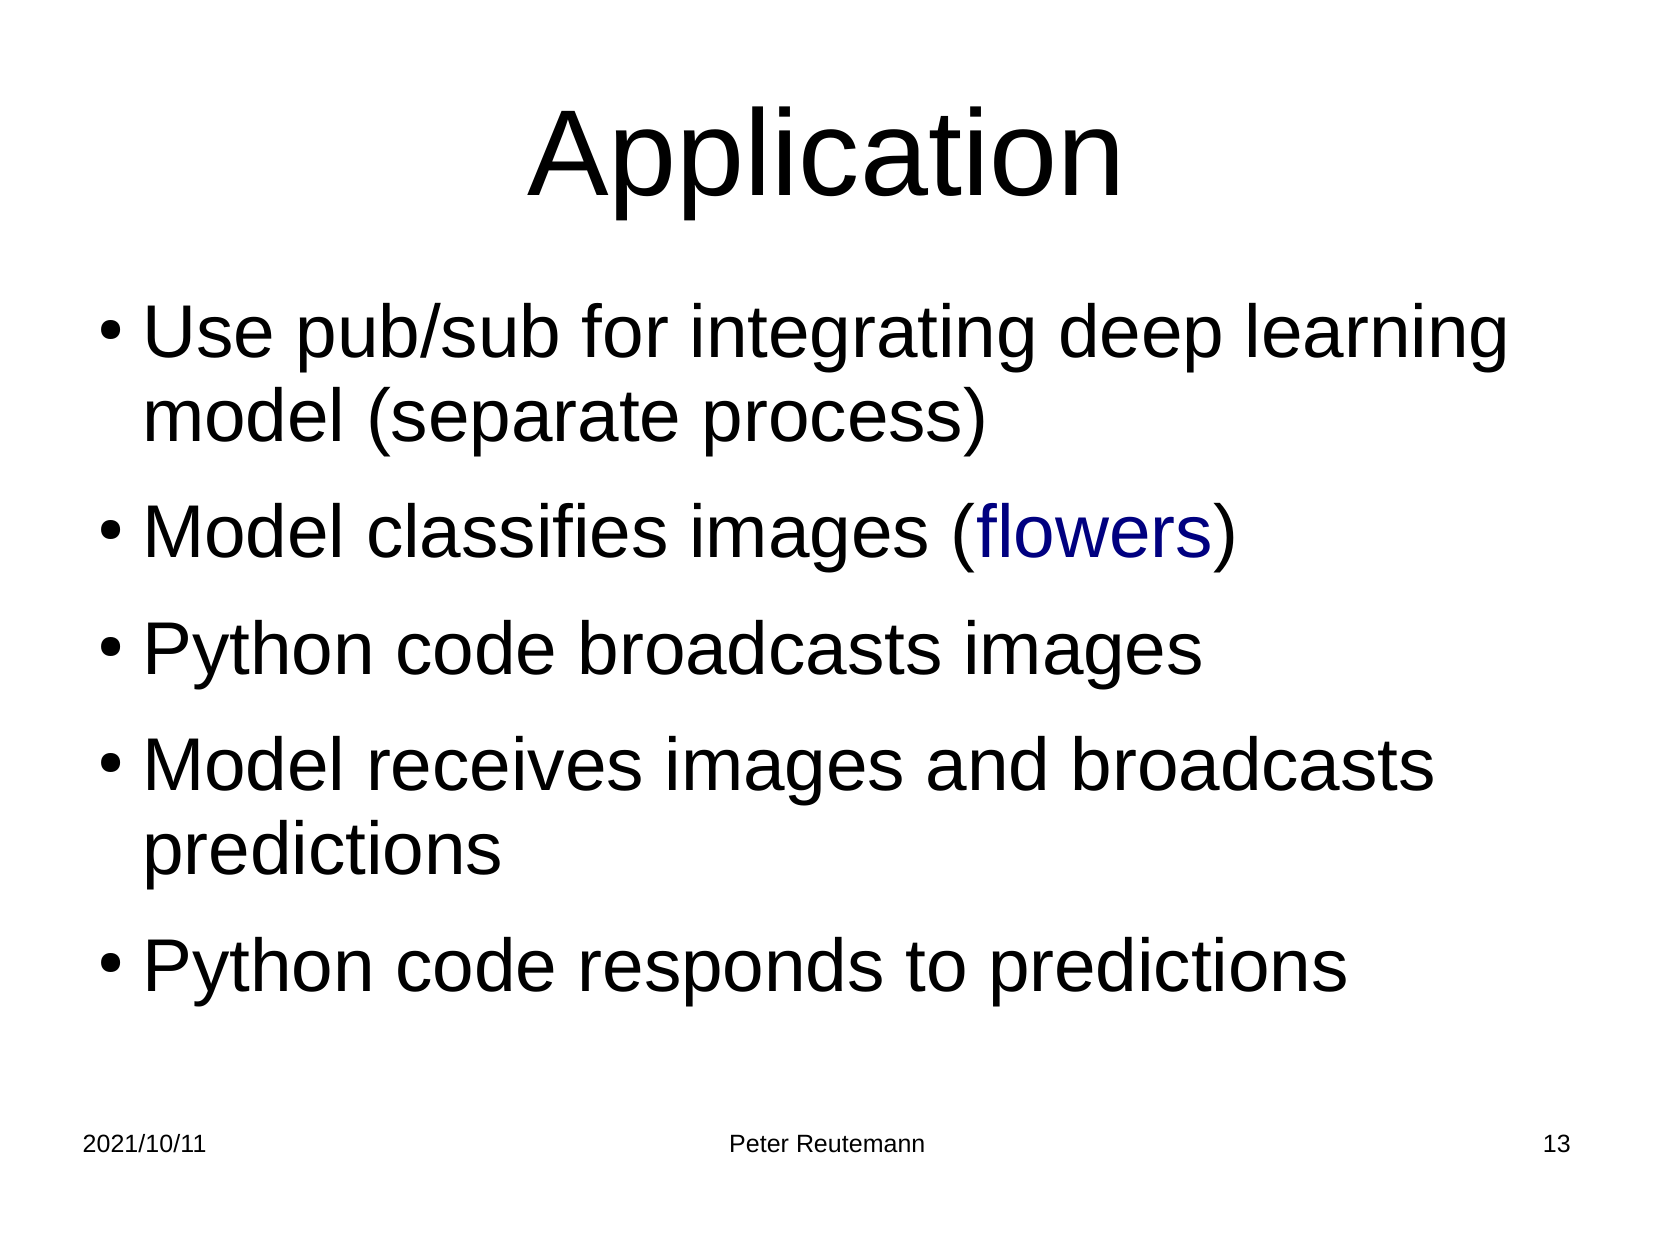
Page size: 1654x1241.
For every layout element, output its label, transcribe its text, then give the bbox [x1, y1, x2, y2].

title Application [82, 49, 1571, 257]
list Use pub/sub for integrating deep learning model (separate process) Model classifies images (flowers) Python code broadcasts images Model receives images and broadcasts predictions Python code responds to predictions [82, 290, 1571, 1010]
